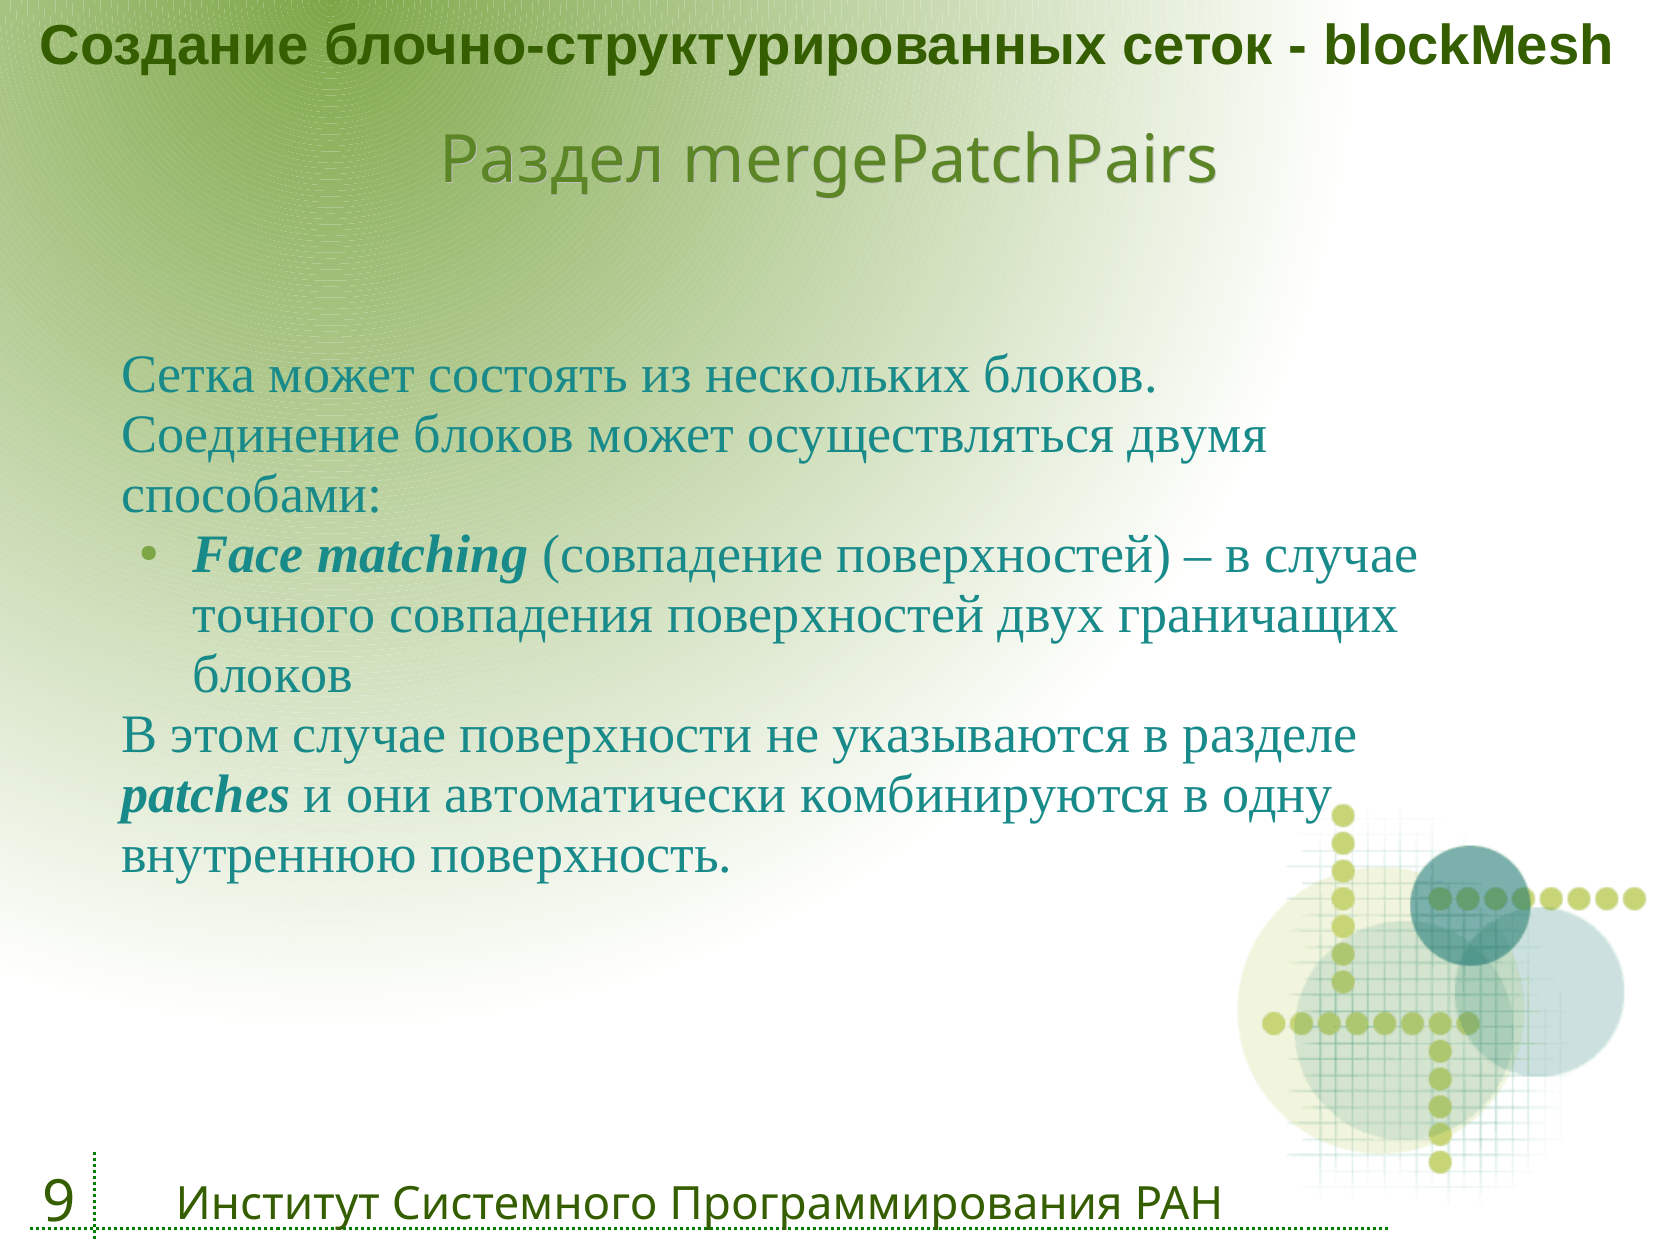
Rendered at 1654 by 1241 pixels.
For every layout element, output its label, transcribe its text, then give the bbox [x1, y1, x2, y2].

list Сетка может состоять из нескольких блоков. Соединение блоков может осуществляться двумя способами: Face matching (совпадение поверхностей) – в случае точного совпадения поверхностей двух граничащих блоков В этом случае поверхности не указываются в разделе patches и они автоматически комбинируются в одну внутреннюю поверхность. [121, 344, 1534, 1127]
title Раздел mergePatchPairs [5, 106, 1654, 207]
picture [1224, 792, 1654, 1211]
